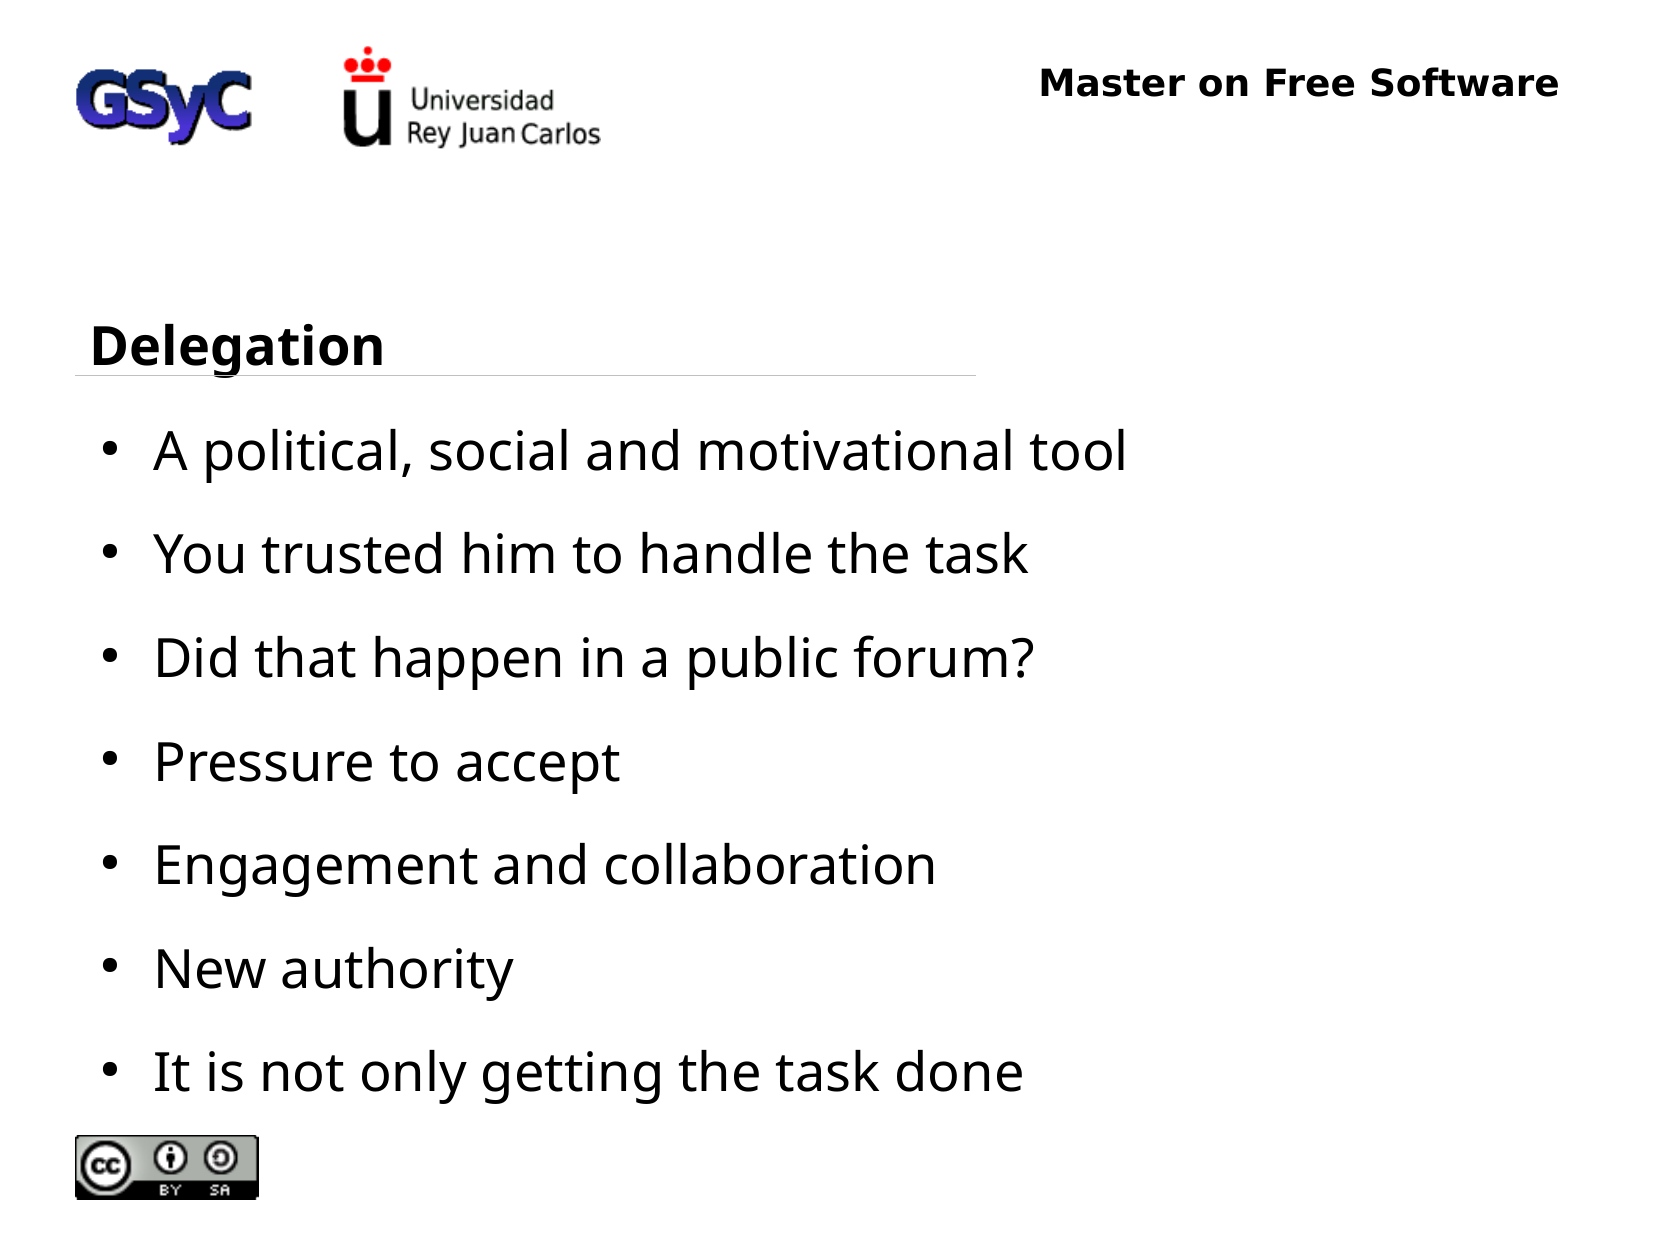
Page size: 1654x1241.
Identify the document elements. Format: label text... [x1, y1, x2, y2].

picture [75, 46, 601, 150]
text_box Delegation [75, 300, 1538, 381]
text_box [75, 412, 1576, 1163]
picture [75, 1163, 259, 1200]
list A political, social and motivational tool You trusted him to handle the task Did that happen in a public forum? Pressure to accept Engagement and collaboration New authority It is not only getting the task done [82, 412, 1571, 1109]
